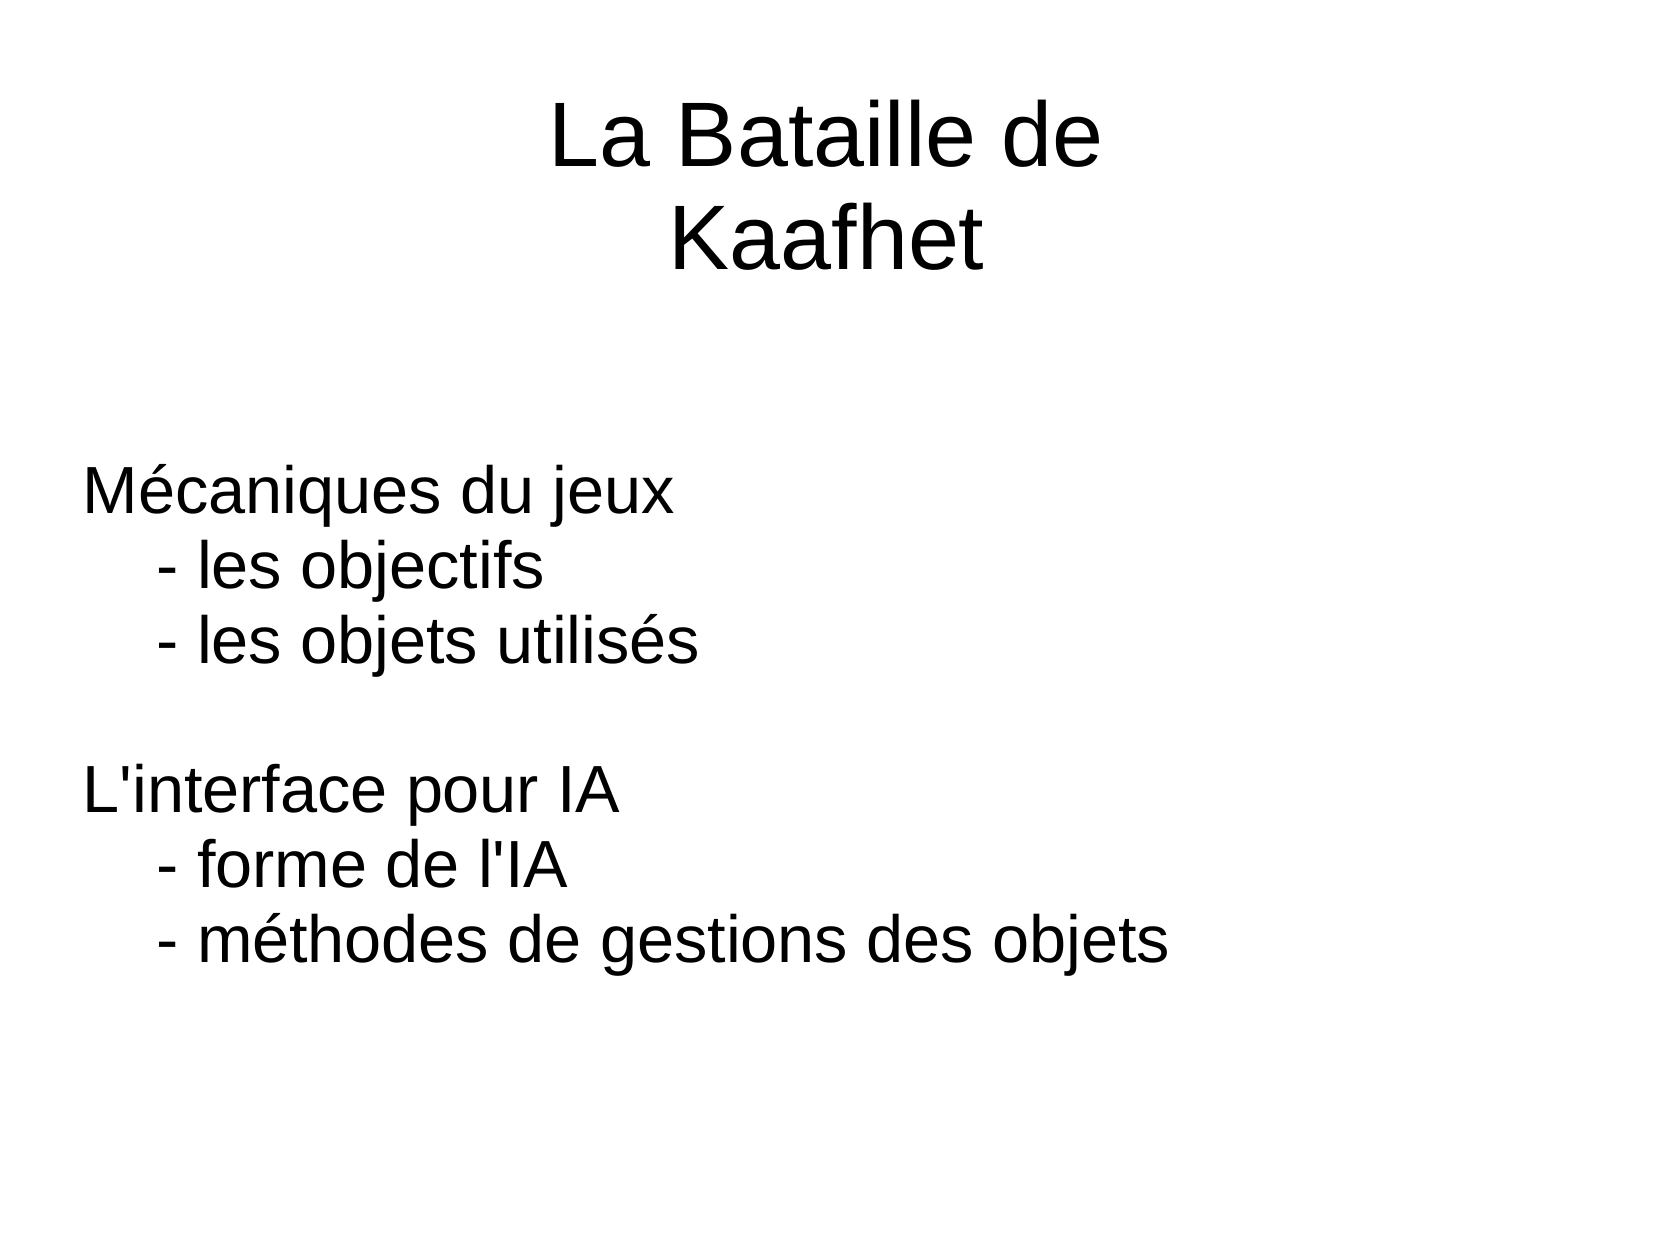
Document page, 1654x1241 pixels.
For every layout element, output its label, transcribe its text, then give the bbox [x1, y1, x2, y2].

title La Bataille de Kaafhet [82, 82, 1571, 290]
text_box Mécaniques du jeux - les objectifs - les objets utilisés L'interface pour IA - forme de l'IA - méthodes de gestions des objets [82, 355, 1571, 1075]
